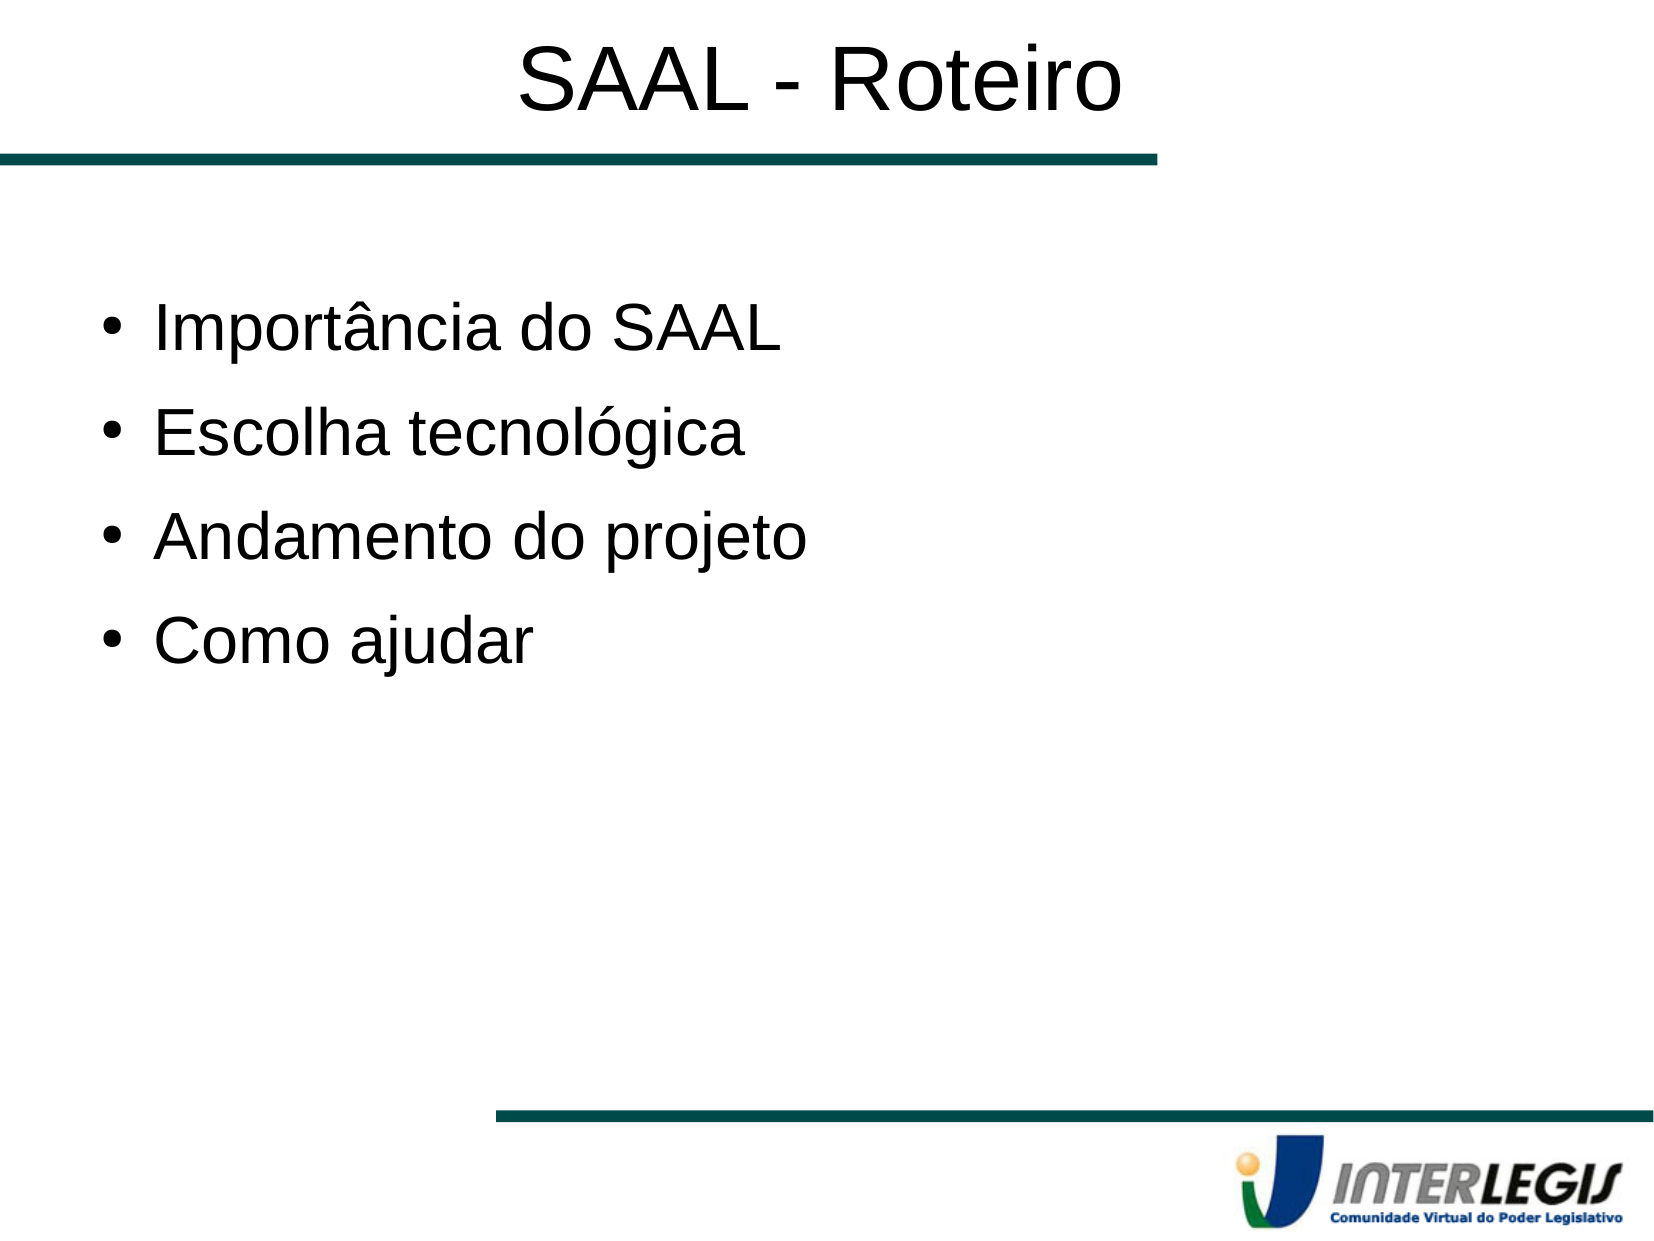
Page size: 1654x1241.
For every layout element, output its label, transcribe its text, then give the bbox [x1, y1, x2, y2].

title SAAL - Roteiro [70, 27, 1571, 130]
text_box [496, 1110, 1654, 1123]
list Importância do SAAL Escolha tecnológica Andamento do projeto Como ajudar [82, 290, 1538, 1010]
picture [1223, 1124, 1630, 1232]
text_box [0, 153, 1158, 166]
